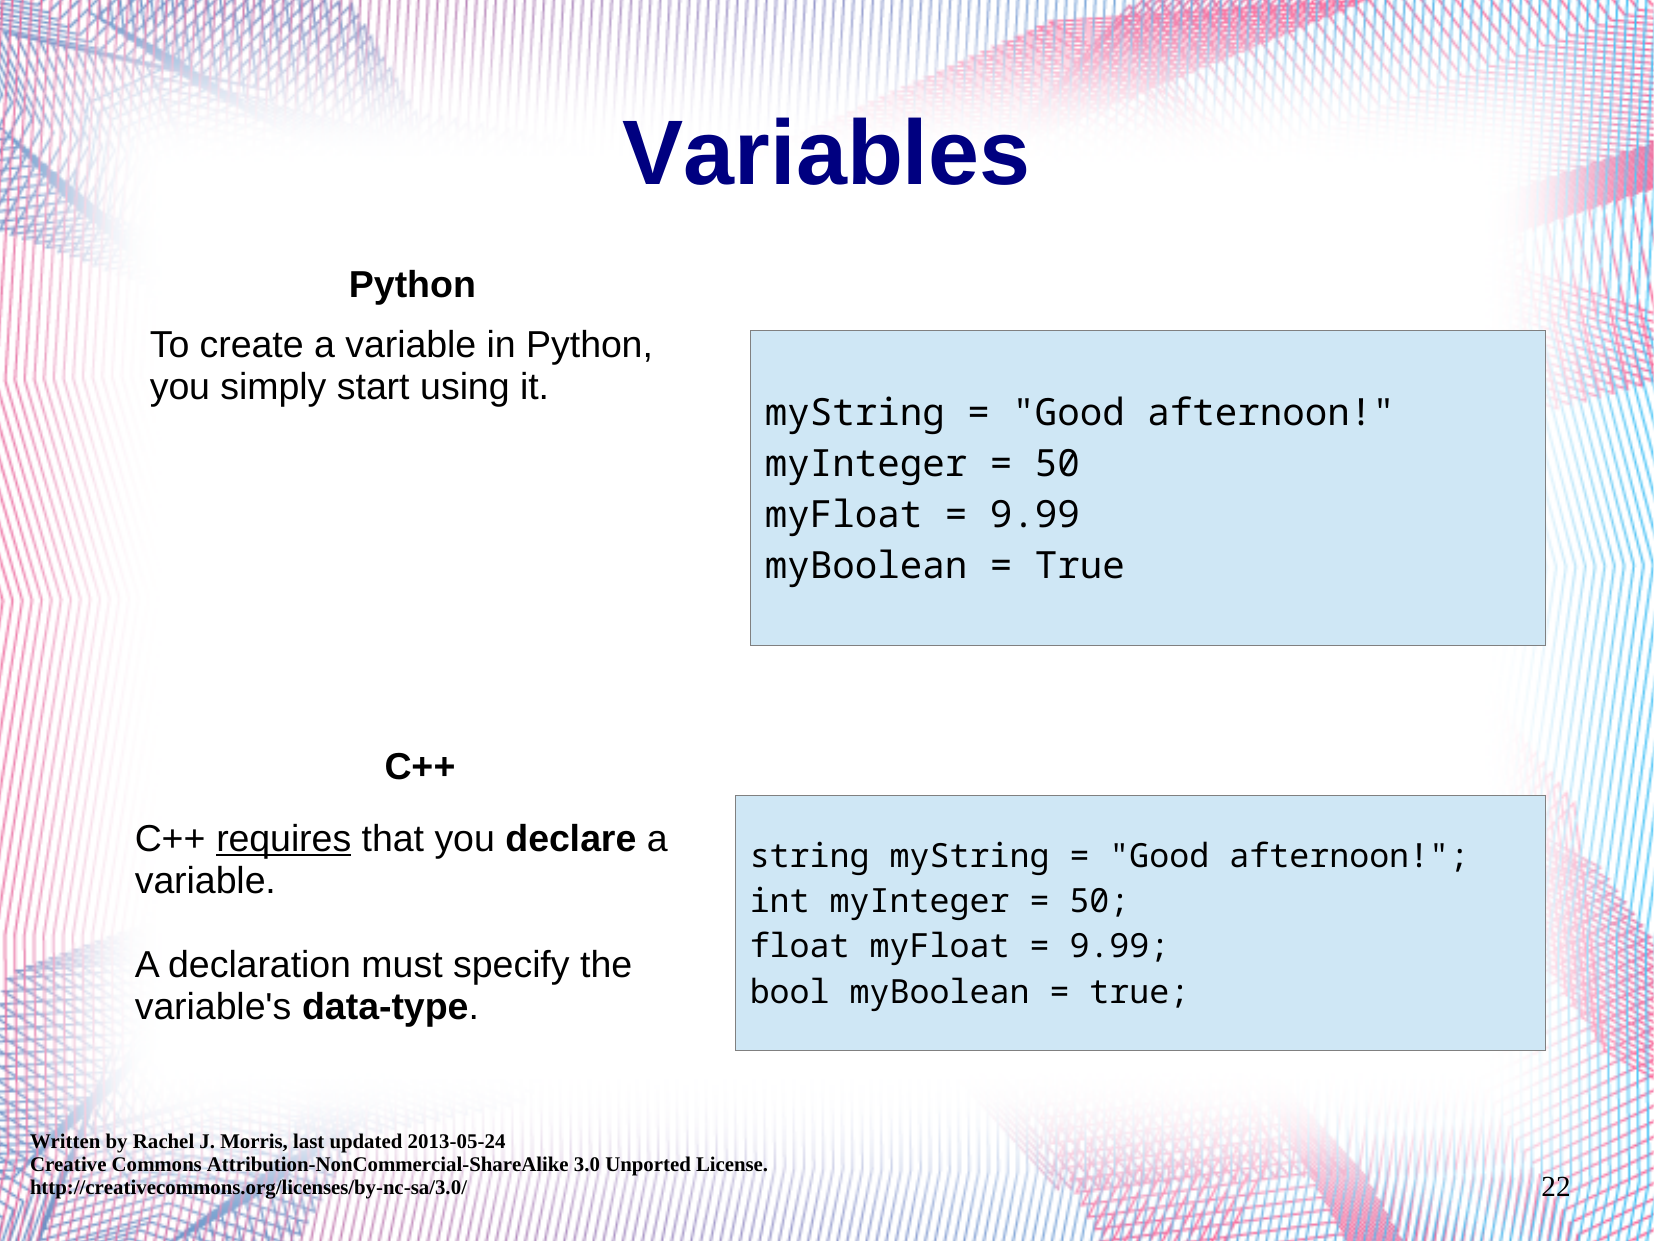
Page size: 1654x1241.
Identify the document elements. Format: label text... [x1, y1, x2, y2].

text_box Python [120, 256, 706, 314]
text_box myString = "Good afternoon!" myInteger = 50 myFloat = 9.99 myBoolean = True [750, 330, 1546, 646]
picture [0, 0, 1654, 1241]
text_box C++ requires that you declare a variable. A declaration must specify the variable's data-type. [120, 810, 735, 1036]
title Variables [82, 49, 1571, 257]
text_box To create a variable in Python, you simply start using it. [135, 315, 706, 451]
text_box string myString = "Good afternoon!"; int myInteger = 50; float myFloat = 9.99; bool myBoolean = true; [735, 795, 1546, 1051]
text_box C++ [120, 738, 721, 796]
